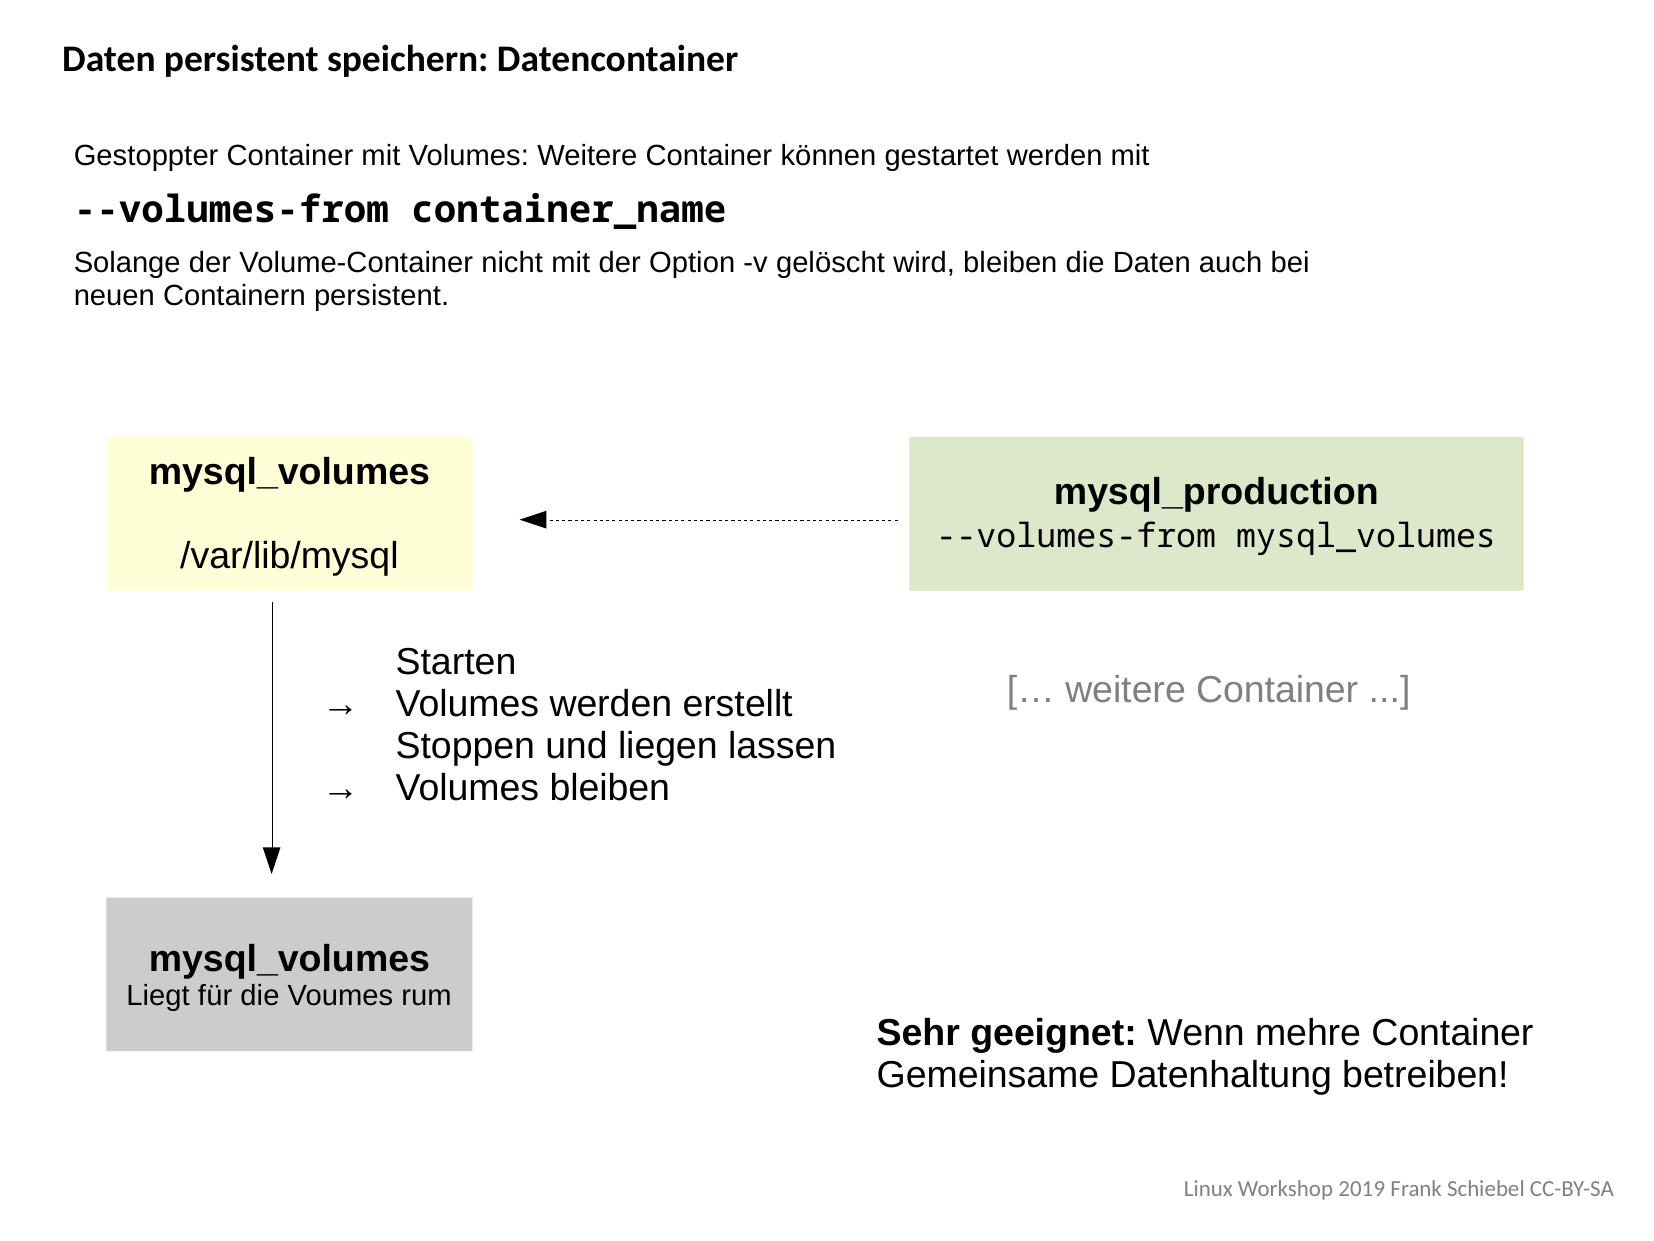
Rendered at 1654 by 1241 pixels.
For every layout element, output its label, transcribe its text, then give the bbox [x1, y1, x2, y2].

text_box Daten persistent speichern: Datencontainer [47, 35, 763, 88]
text_box mysql_volumes /var/lib/mysql [106, 437, 473, 591]
text_box mysql_production --volumes-from mysql_volumes [909, 437, 1524, 591]
text_box [… weitere Container ...] [992, 661, 1453, 733]
text_box Gestoppter Container mit Volumes: Weitere Container können gestartet werden mit --volumes-from container_name Solange der Volume-Container nicht mit der Option -v gelöscht wird, bleiben die Daten auch bei neuen Containern persistent. [59, 131, 1335, 308]
text_box mysql_volumes Liegt für die Voumes rum [106, 897, 473, 1052]
text_box Starten → Volumes werden erstellt Stoppen und liegen lassen → Volumes bleiben [307, 633, 852, 817]
text_box Sehr geeignet: Wenn mehre Container Gemeinsame Datenhaltung betreiben! [861, 1003, 1560, 1103]
